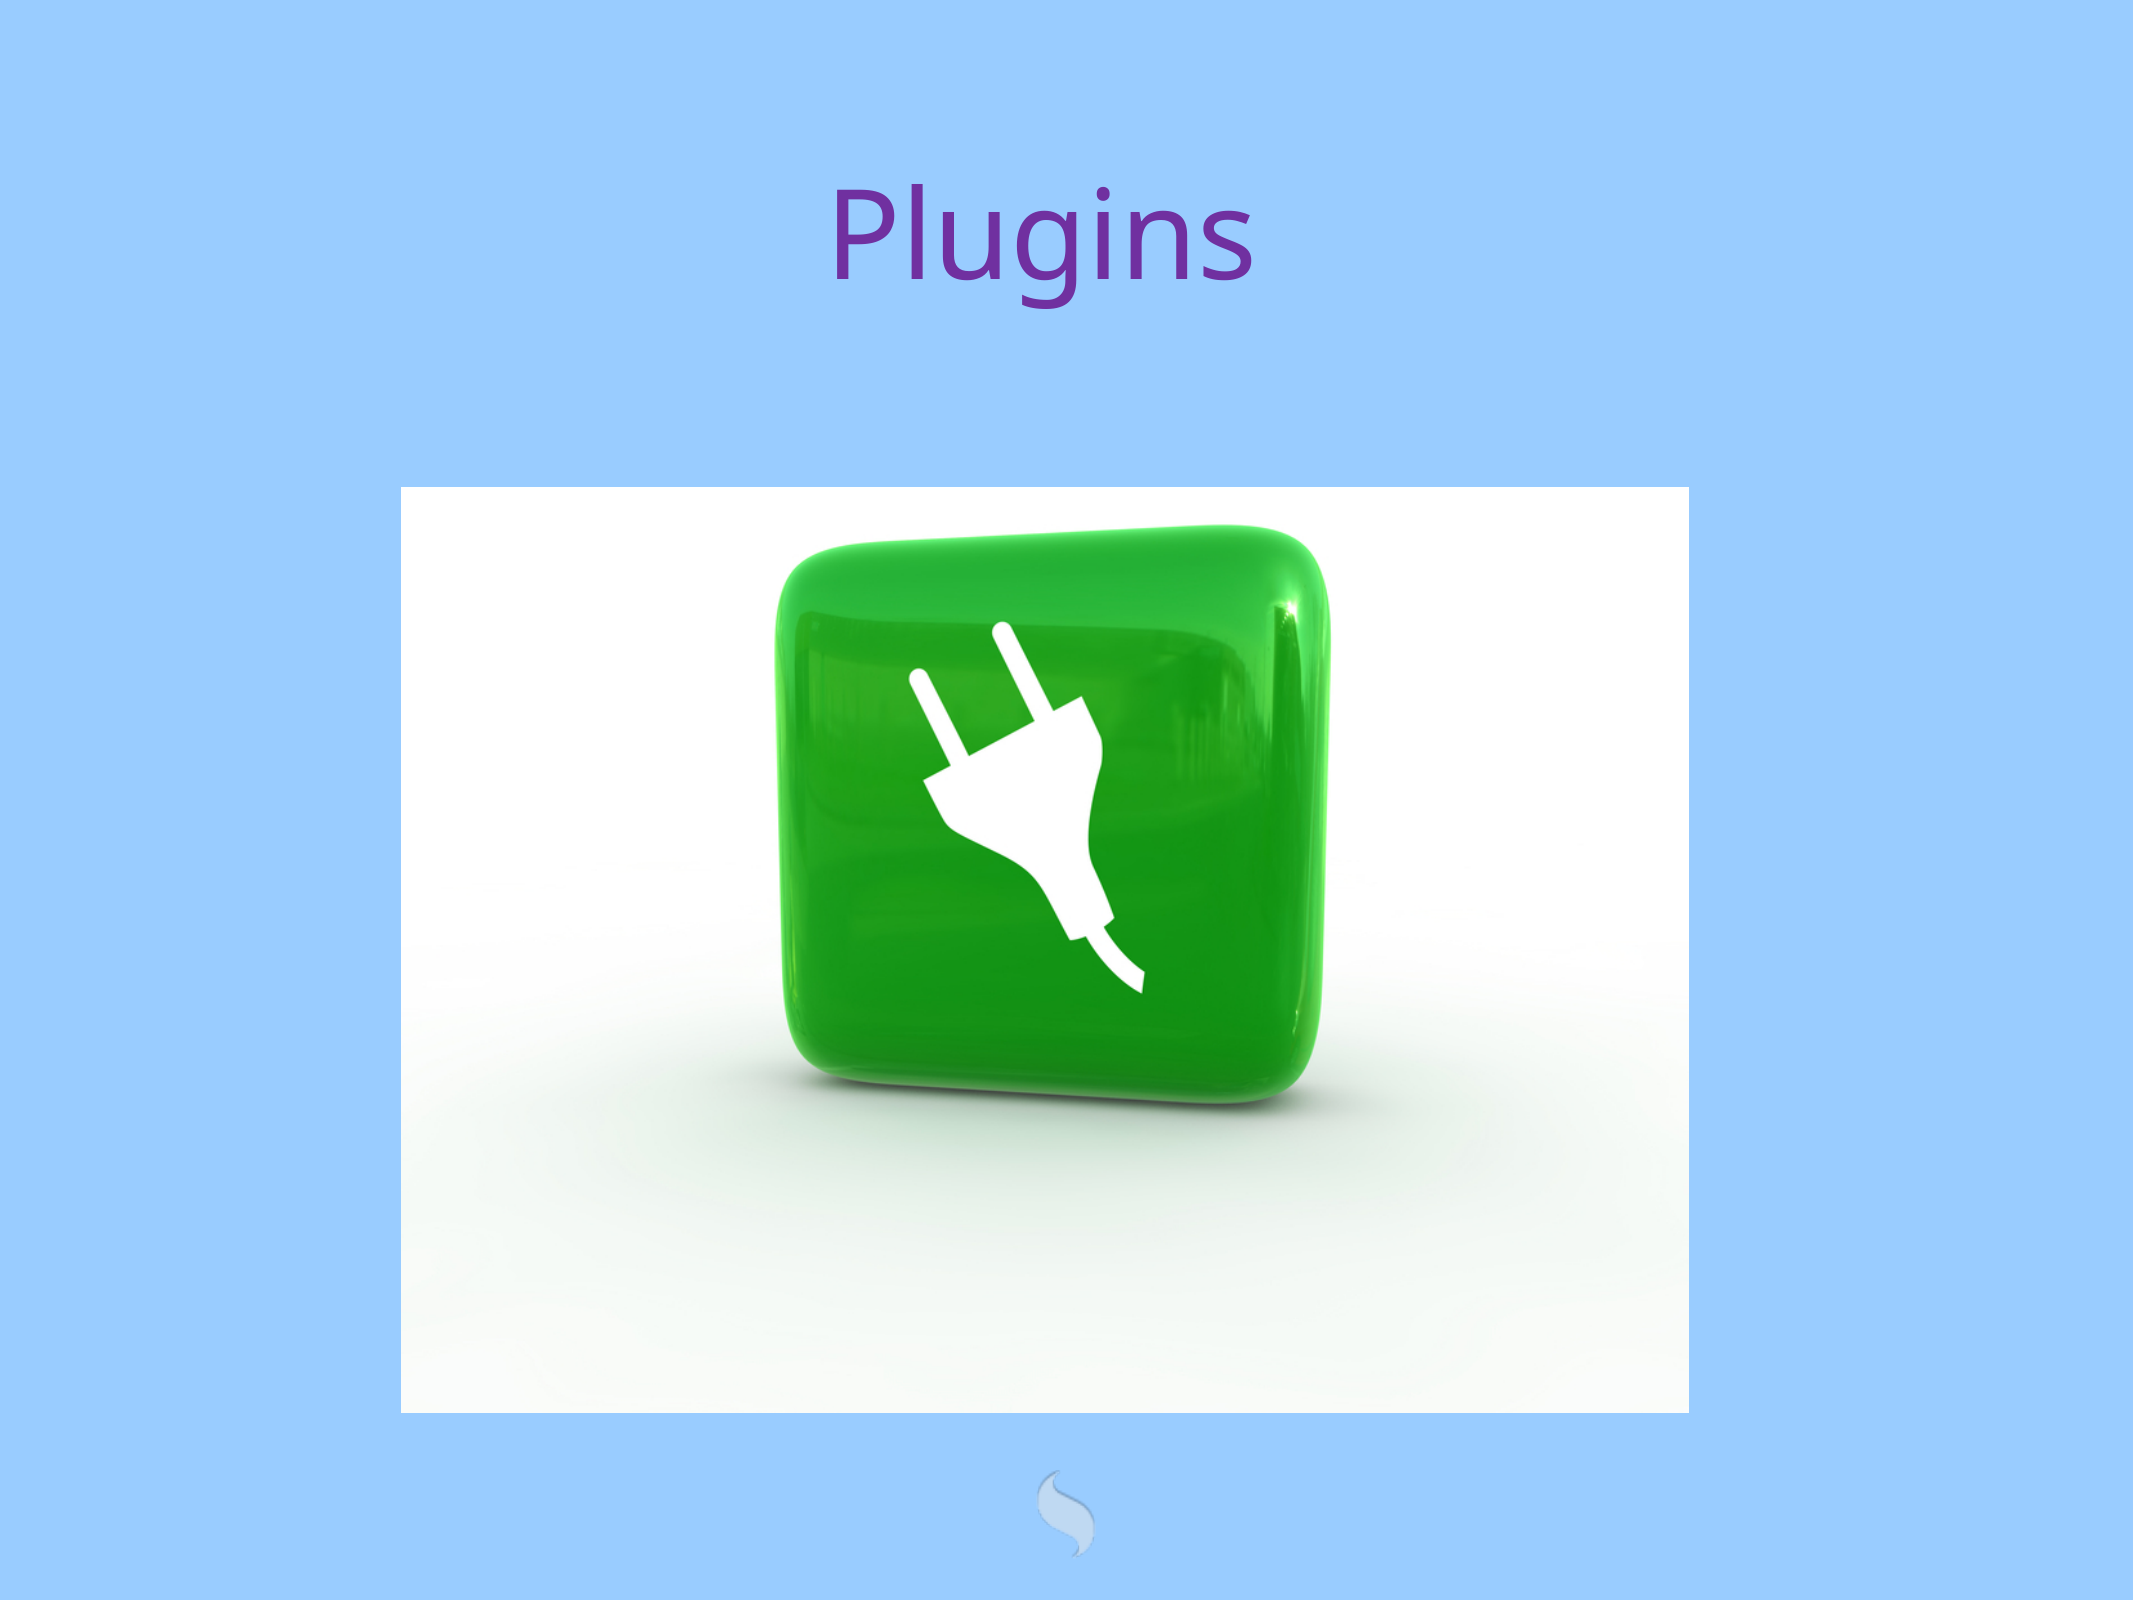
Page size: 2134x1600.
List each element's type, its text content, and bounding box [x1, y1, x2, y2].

picture [401, 487, 1689, 1413]
text_box Plugins [116, 74, 1967, 313]
picture [1035, 1470, 1098, 1561]
